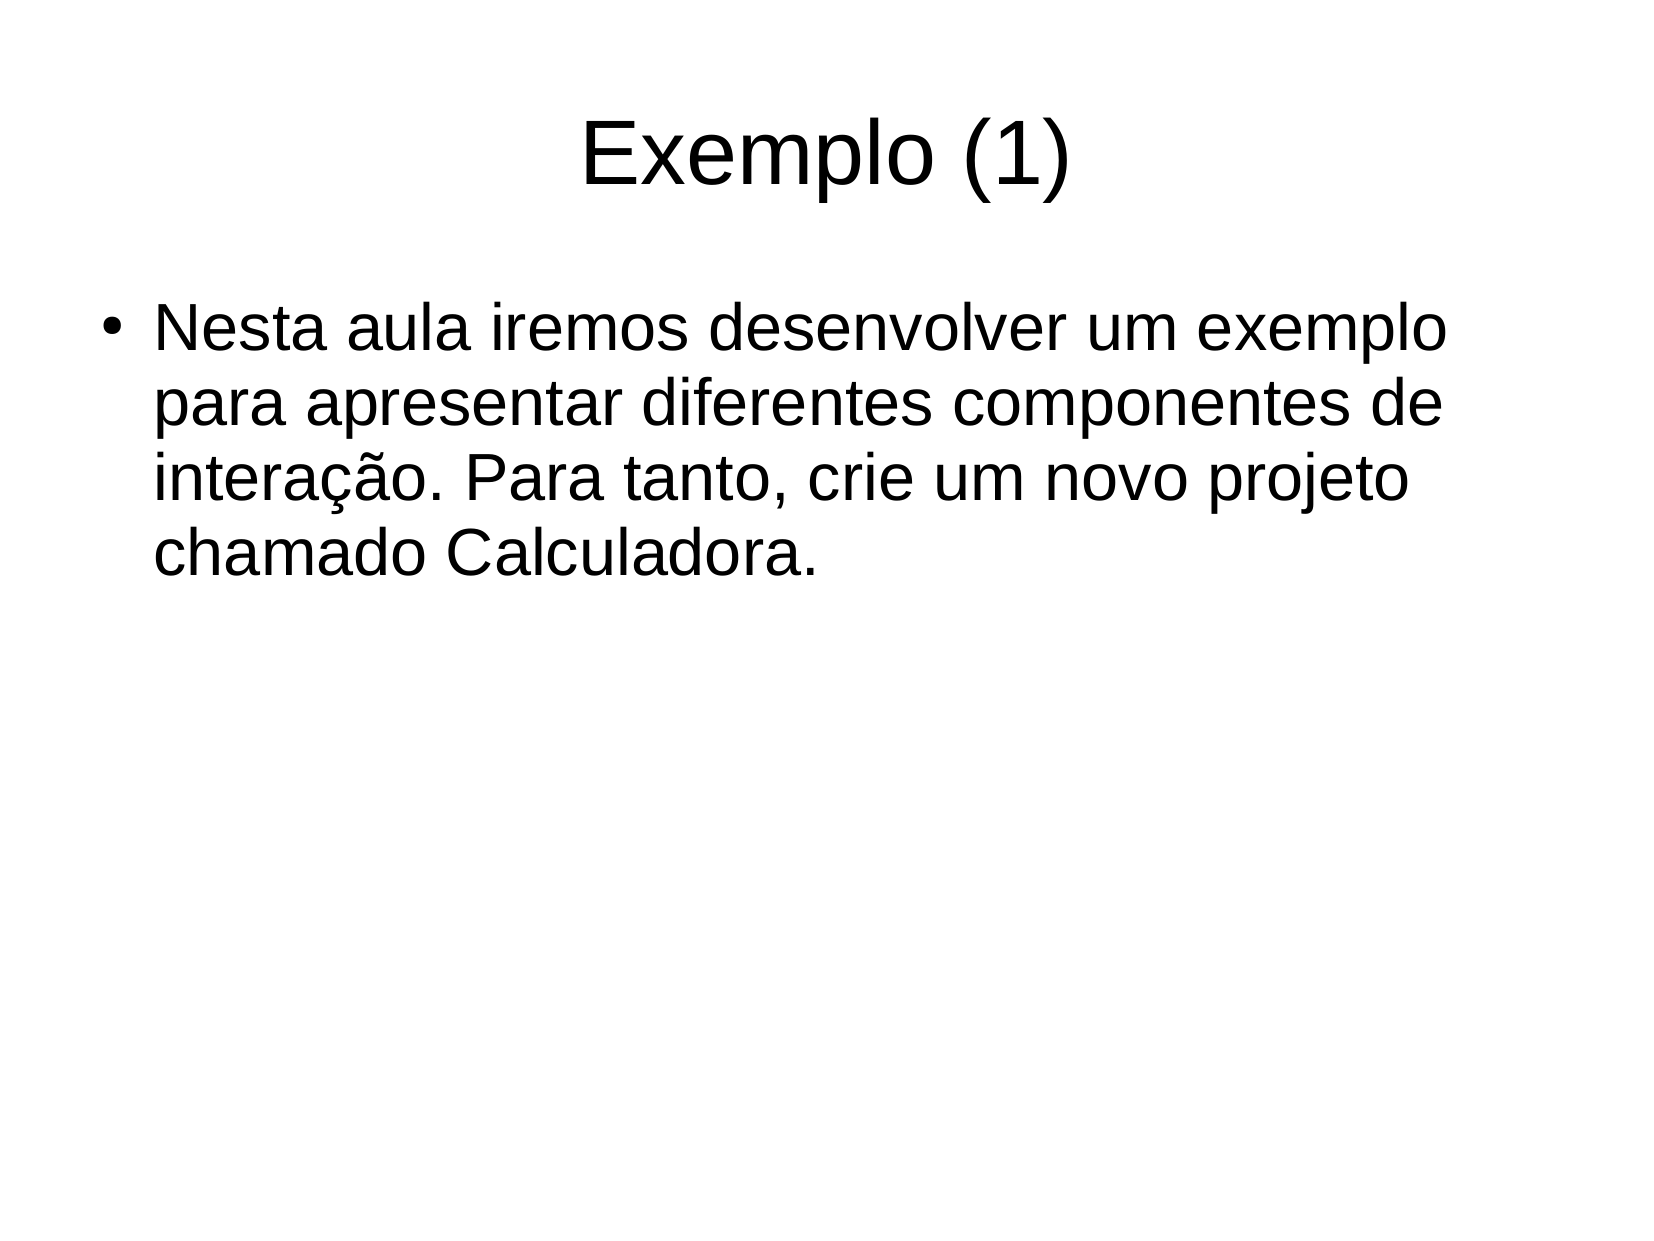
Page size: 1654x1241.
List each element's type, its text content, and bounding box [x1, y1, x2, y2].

title Exemplo (1) [82, 49, 1571, 257]
list Nesta aula iremos desenvolver um exemplo para apresentar diferentes componentes de interação. Para tanto, crie um novo projeto chamado Calculadora. [82, 290, 1571, 591]
